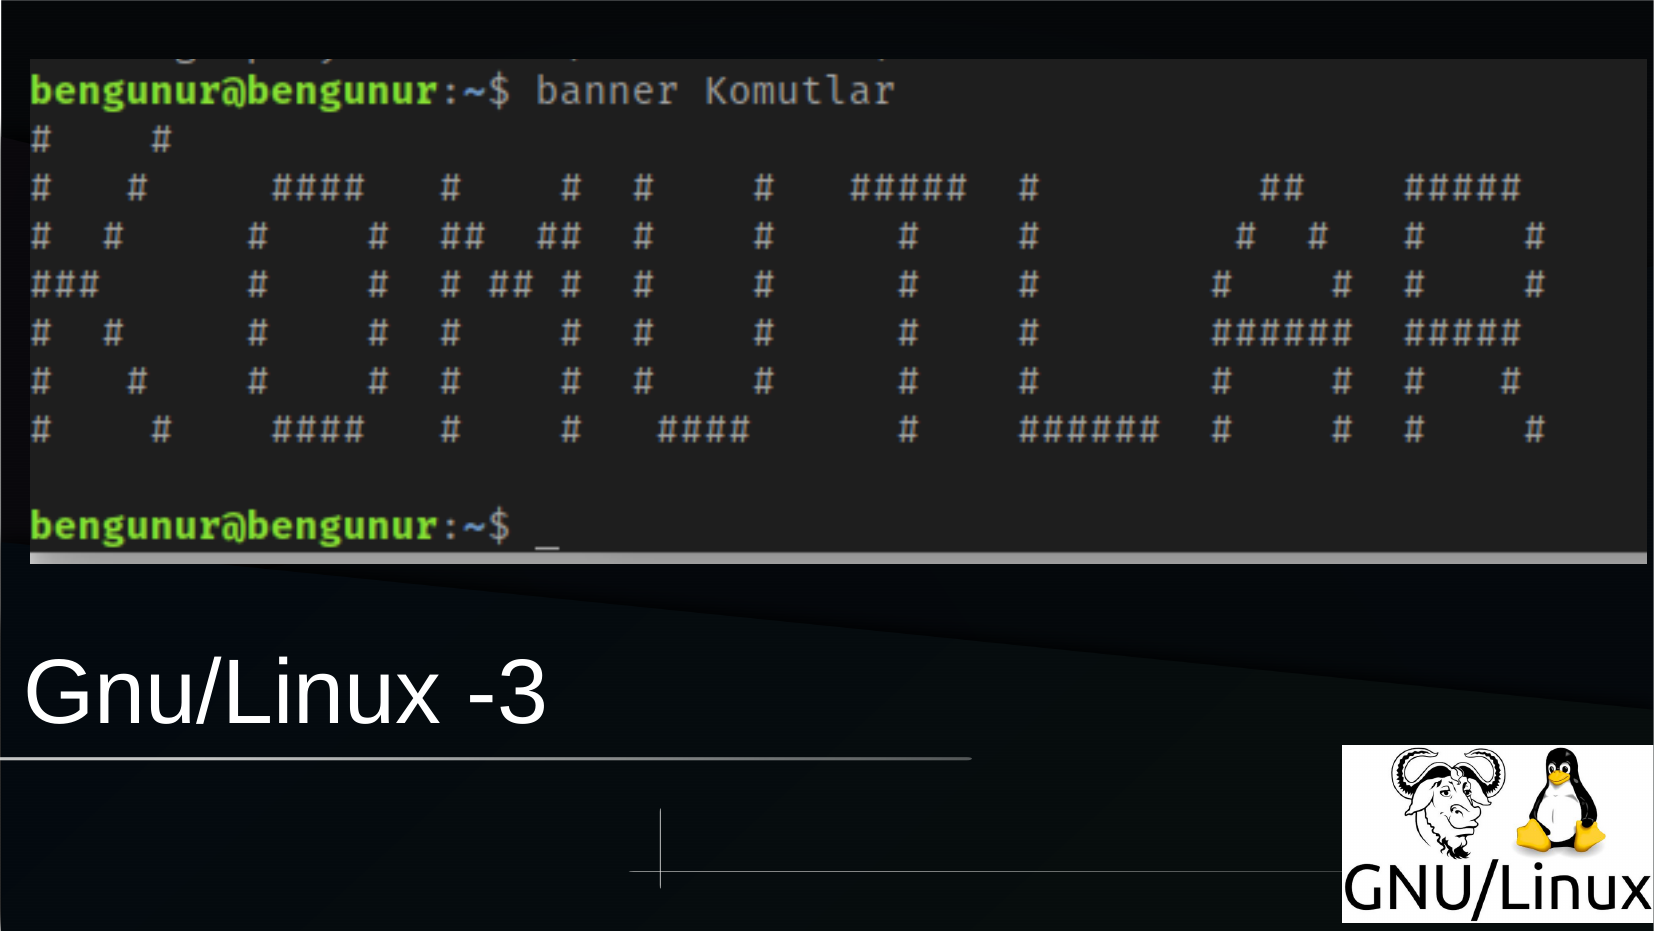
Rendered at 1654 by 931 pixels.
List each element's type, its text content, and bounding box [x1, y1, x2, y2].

title Gnu/Linux -3 [23, 637, 1501, 746]
picture [0, 0, 1654, 931]
